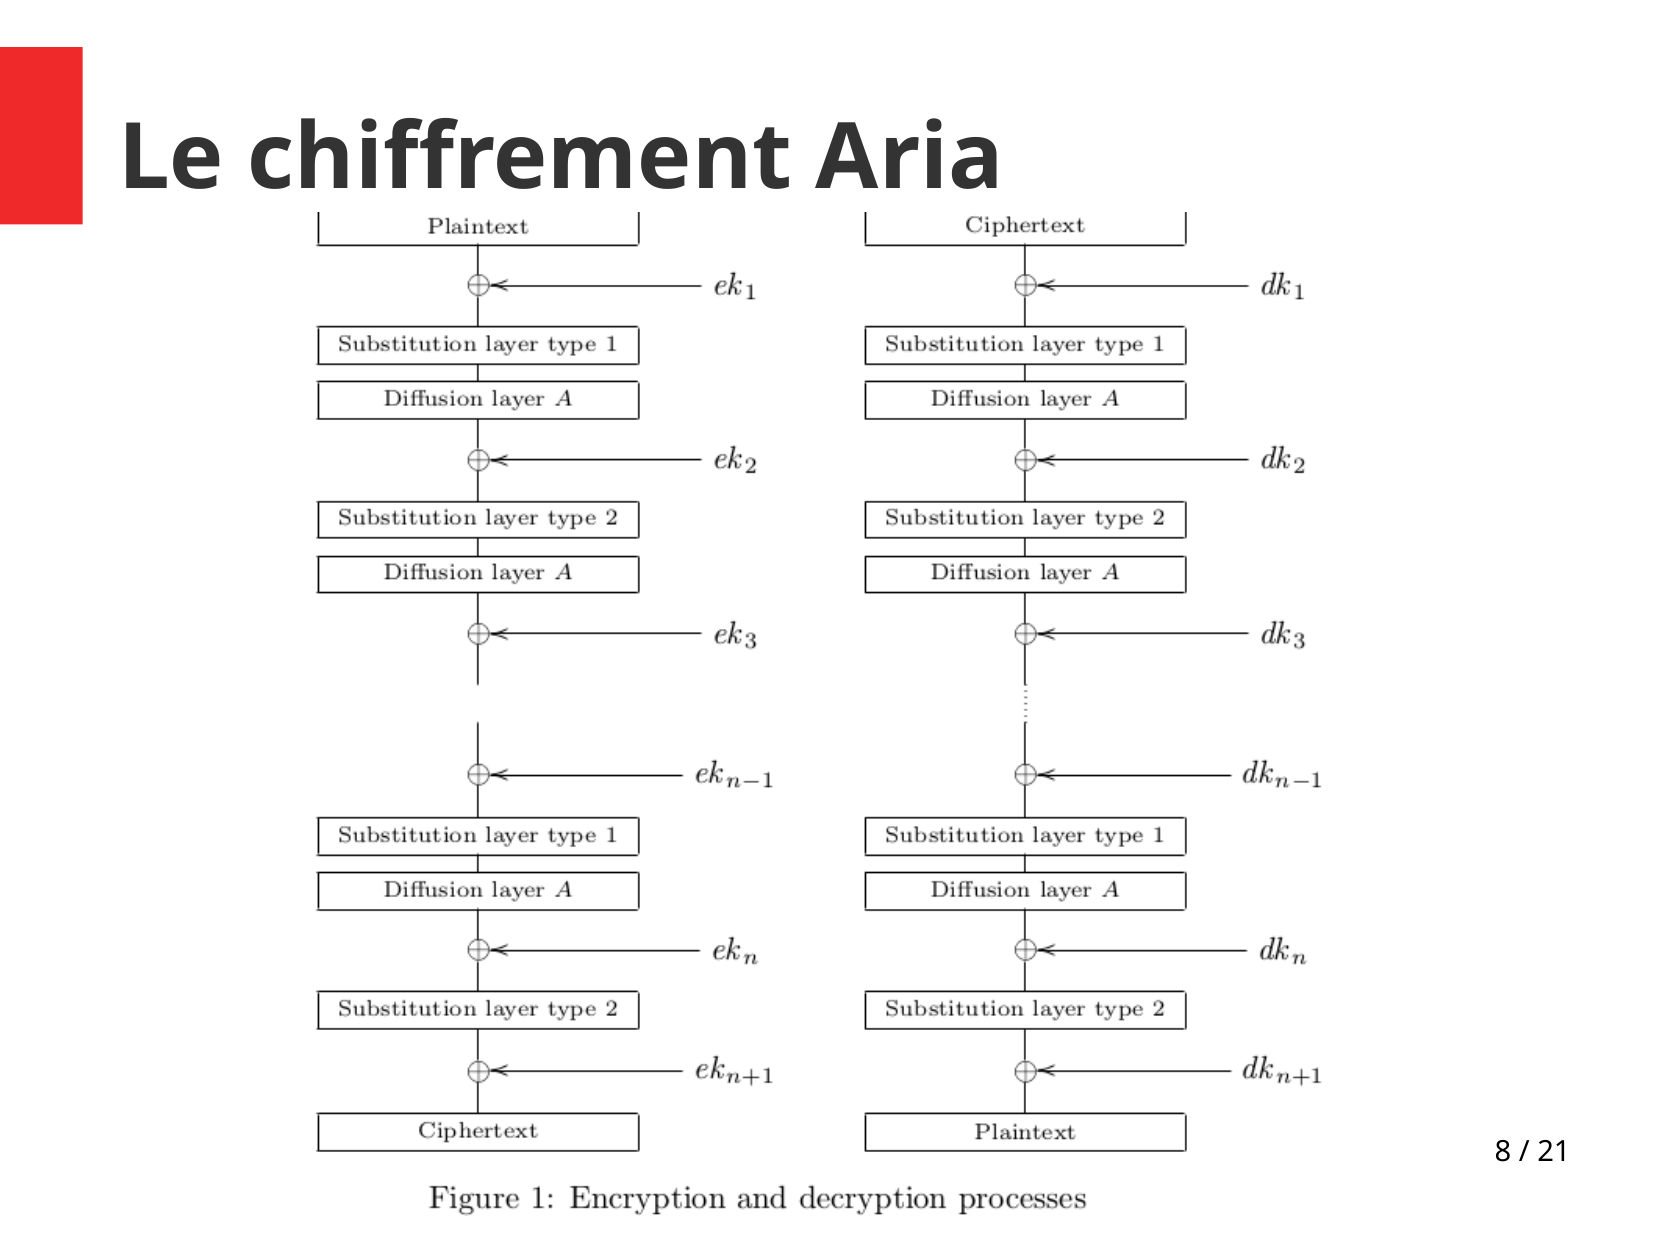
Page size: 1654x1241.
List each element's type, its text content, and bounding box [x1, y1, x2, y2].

title Le chiffrement Aria [118, 49, 1571, 257]
picture [307, 212, 1387, 1238]
